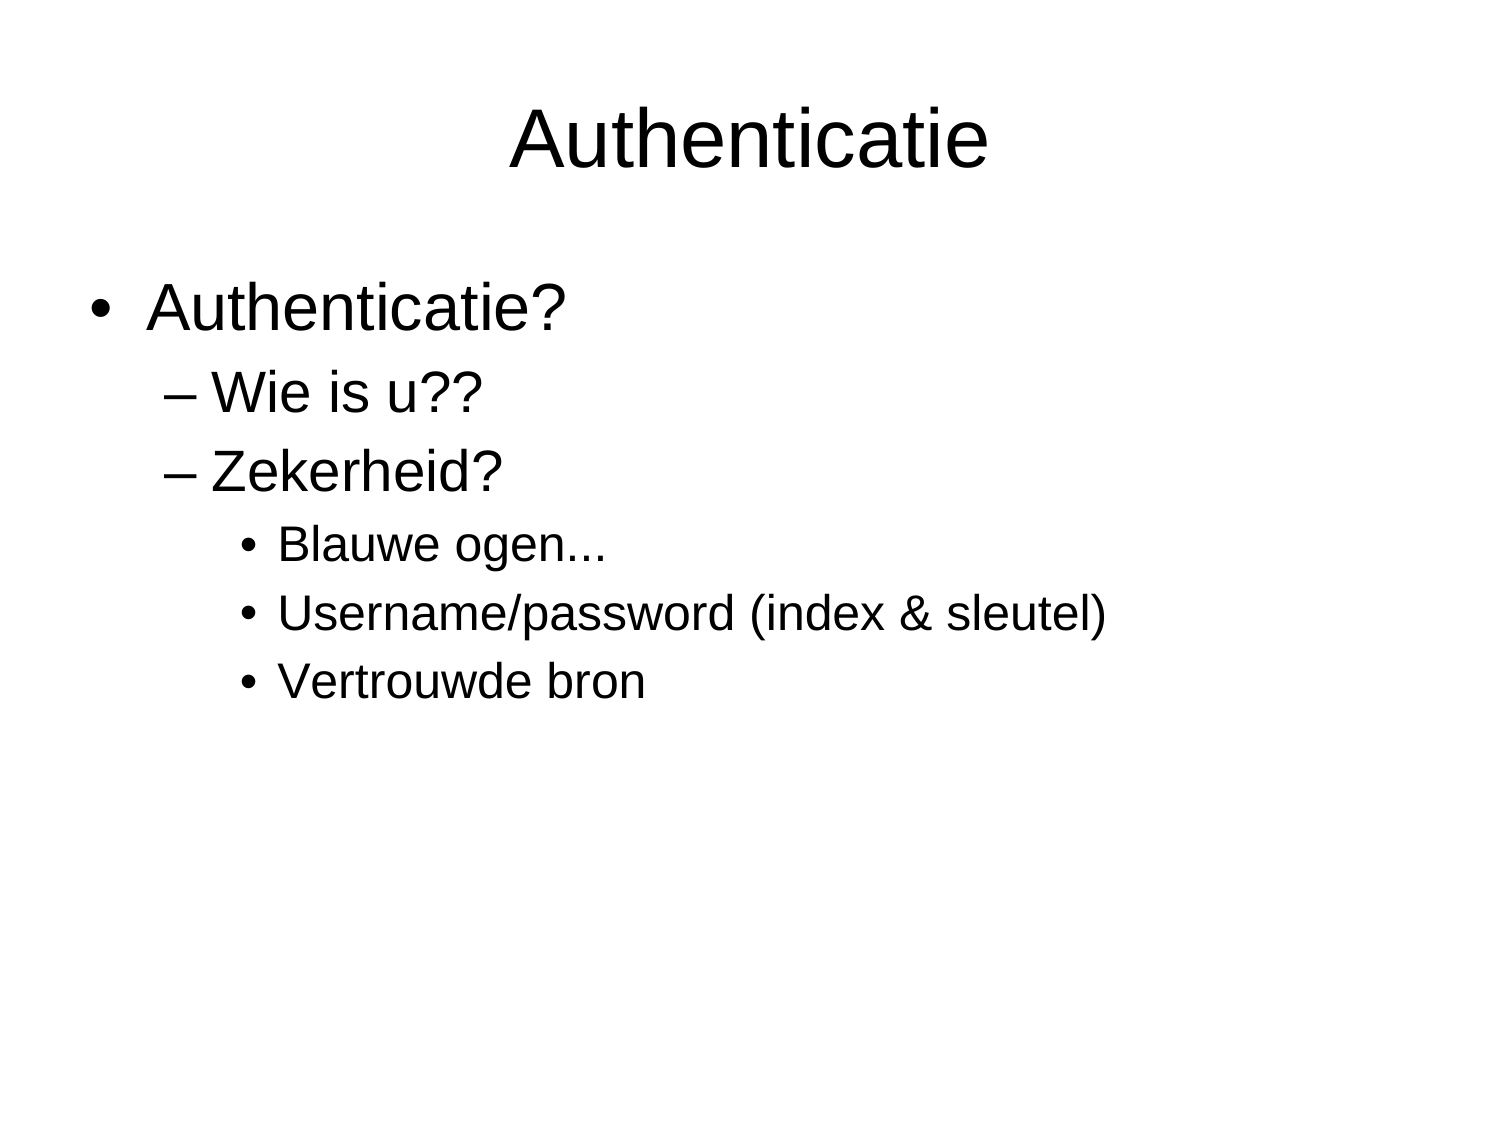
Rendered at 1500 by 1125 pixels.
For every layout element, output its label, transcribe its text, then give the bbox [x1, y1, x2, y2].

title Authenticatie [75, 45, 1426, 233]
list Authenticatie? Wie is u?? Zekerheid? Blauwe ogen... Username/password (index & sleutel) Vertrouwde bron [75, 262, 1426, 1006]
